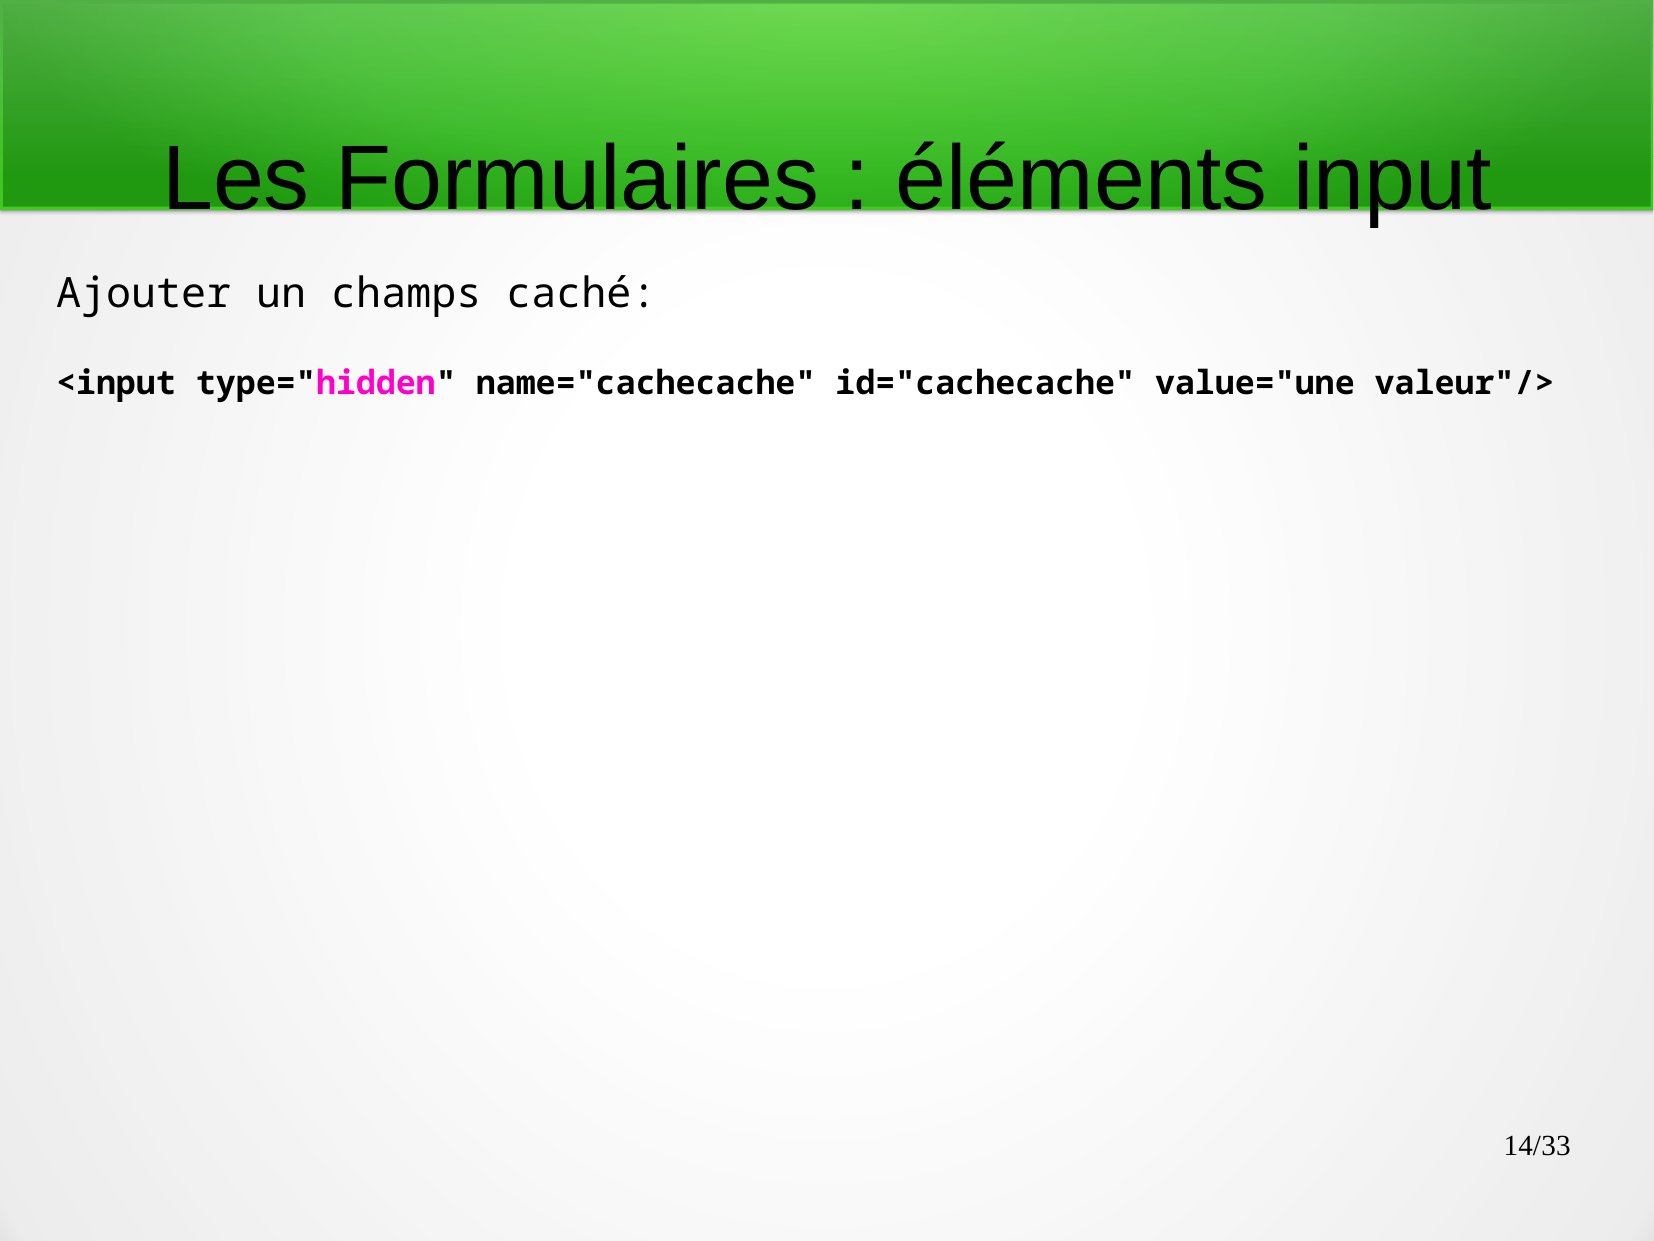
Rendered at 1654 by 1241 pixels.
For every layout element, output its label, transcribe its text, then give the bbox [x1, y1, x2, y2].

title Les Formulaires : éléments input [121, 77, 1534, 265]
text_box Ajouter un champs caché: <input type="hidden" name="cachecache" id="cachecache" value="une valeur"/> [55, 265, 1624, 1188]
